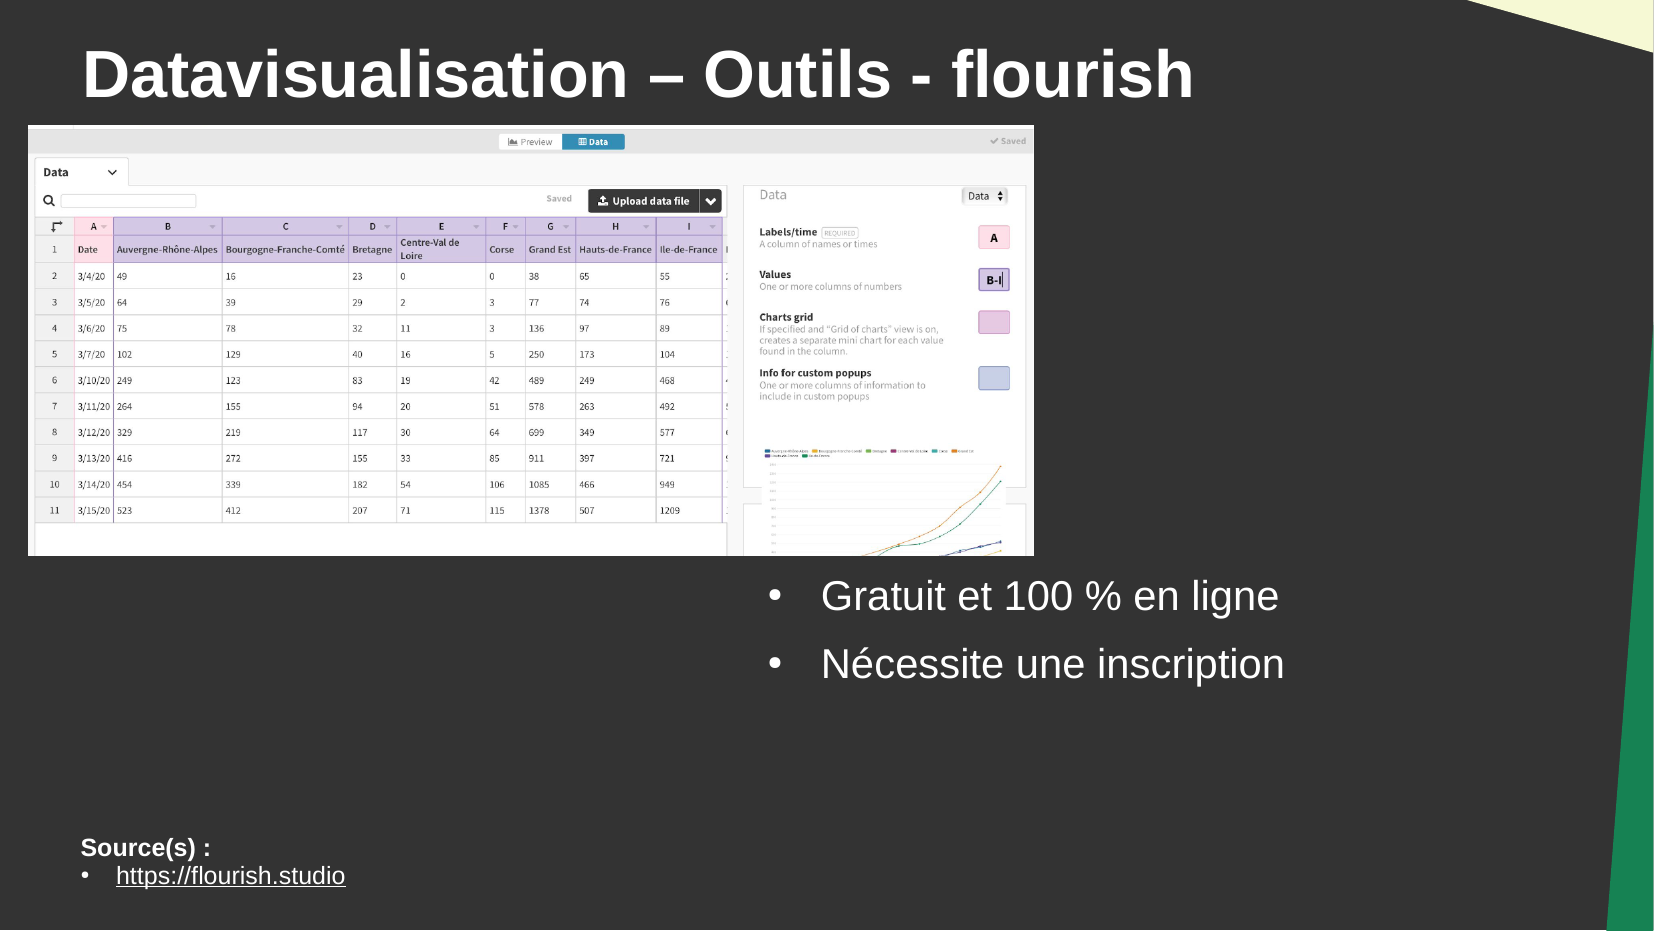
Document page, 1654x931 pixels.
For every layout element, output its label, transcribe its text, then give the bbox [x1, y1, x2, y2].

picture [28, 125, 1034, 556]
text_box [1466, 0, 1654, 53]
list Gratuit et 100 % en ligne Nécessite une inscription [750, 572, 1595, 922]
text_box Source(s) : https://flourish.studio [65, 826, 1483, 926]
title Datavisualisation – Outils - flourish [82, 37, 1571, 122]
text_box [1606, 315, 1654, 931]
